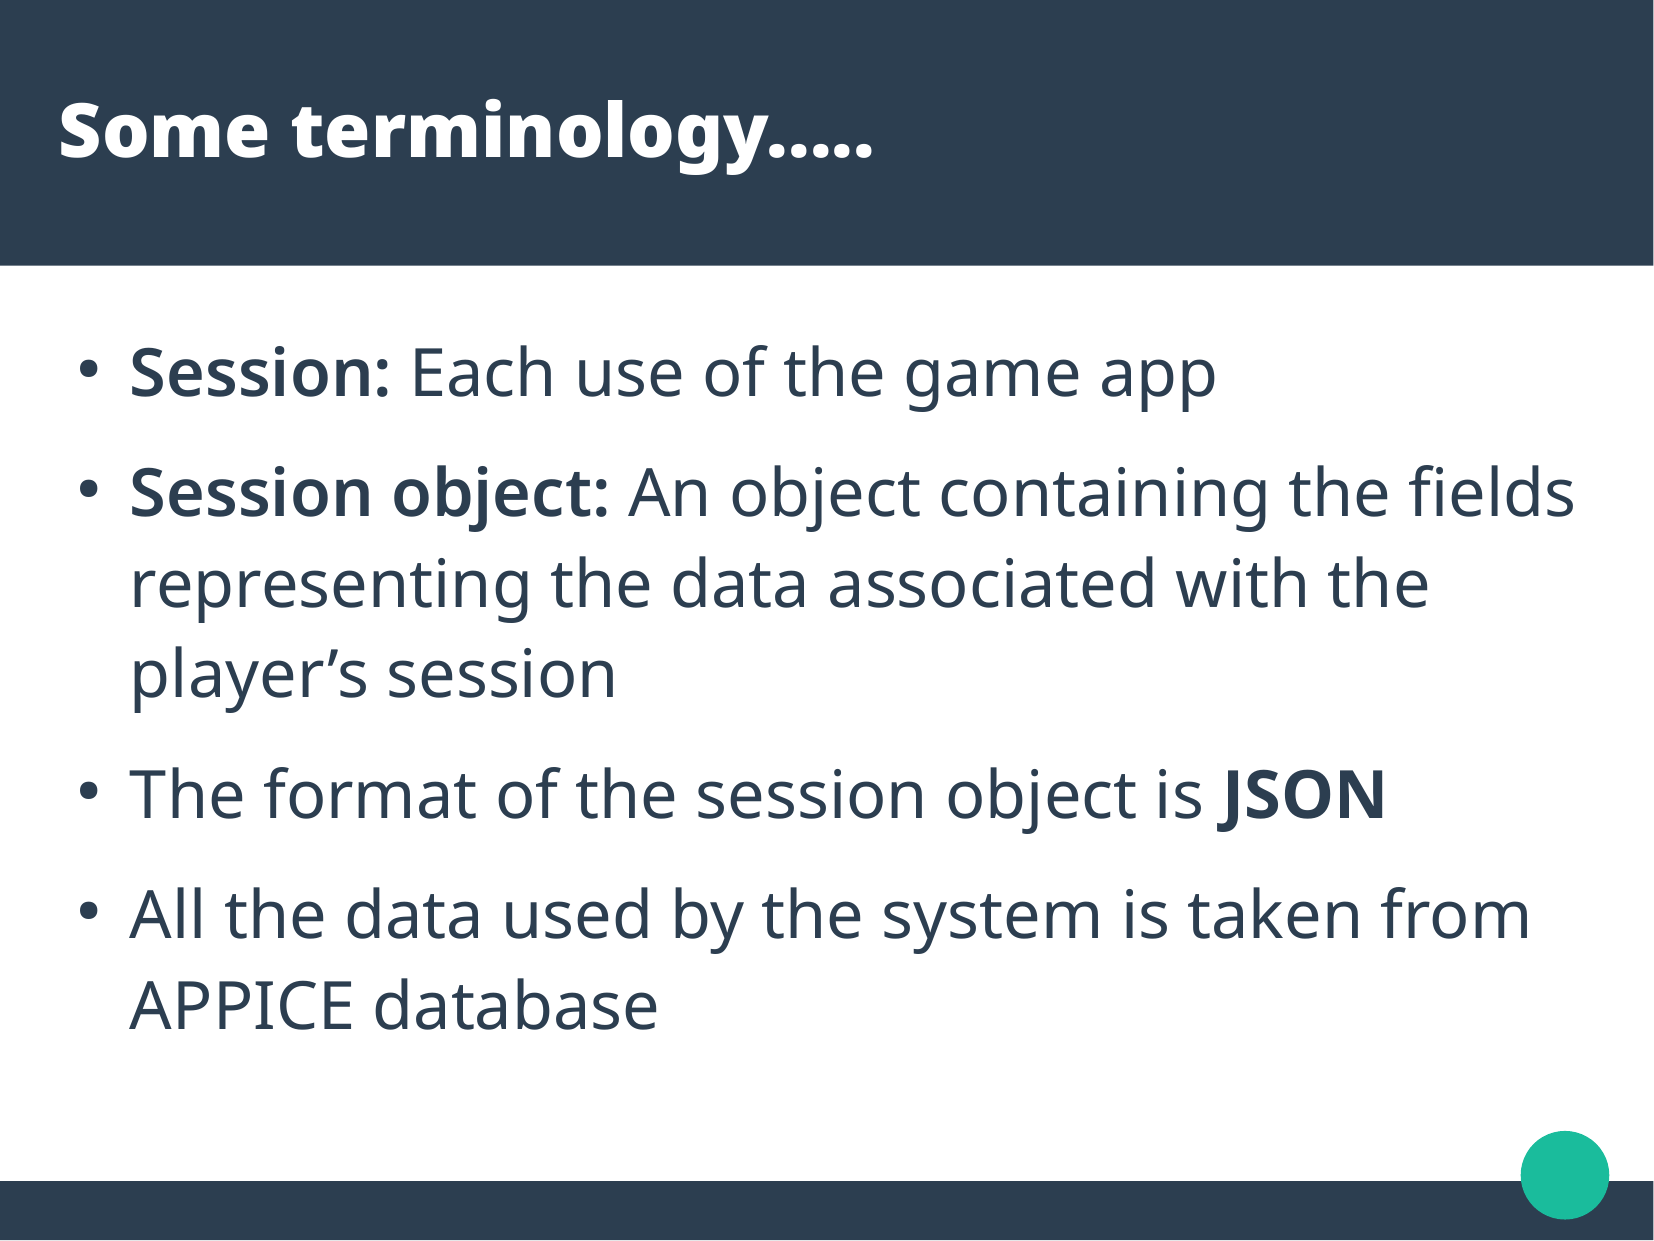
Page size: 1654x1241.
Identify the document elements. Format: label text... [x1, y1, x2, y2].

title Some terminology..... [59, 49, 1595, 207]
list Session: Each use of the game app Session object: An object containing the fields representing the data associated with the player’s session The format of the session object is JSON All the data used by the system is taken from APPICE database [59, 324, 1595, 1152]
